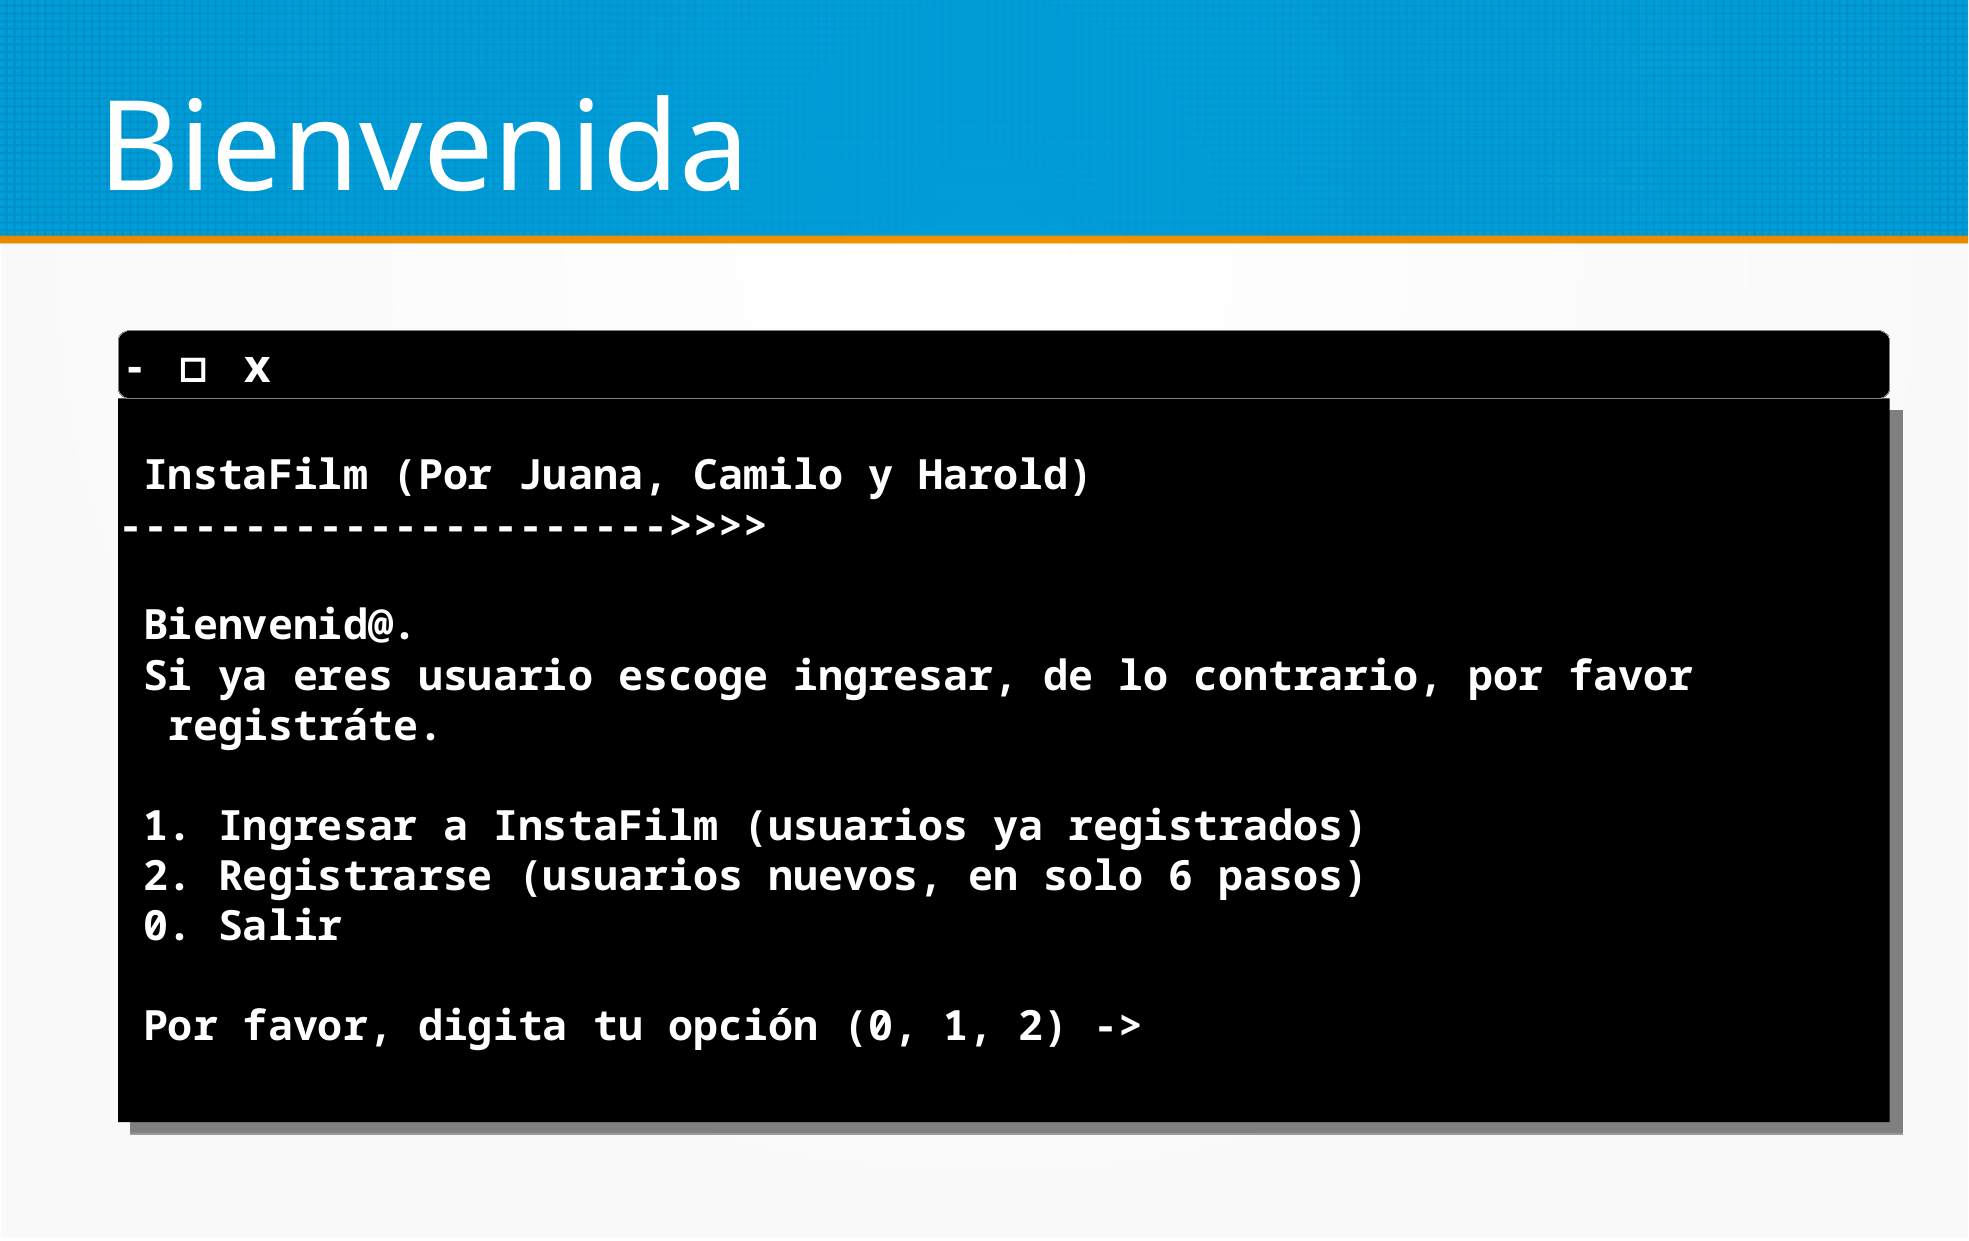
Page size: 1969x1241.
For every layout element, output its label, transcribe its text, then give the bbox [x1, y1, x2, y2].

text_box InstaFilm (Por Juana, Camilo y Harold) ---------------------->>>> Bienvenid@. Si ya eres usuario escoge ingresar, de lo contrario, por favor registráte. 1. Ingresar a InstaFilm (usuarios ya registrados) 2. Registrarse (usuarios nuevos, en solo 6 pasos) 0. Salir Por favor, digita tu opción (0, 1, 2) -> [118, 398, 1890, 1123]
title Bienvenida [98, 19, 1870, 227]
text_box - □ x [118, 330, 1890, 399]
